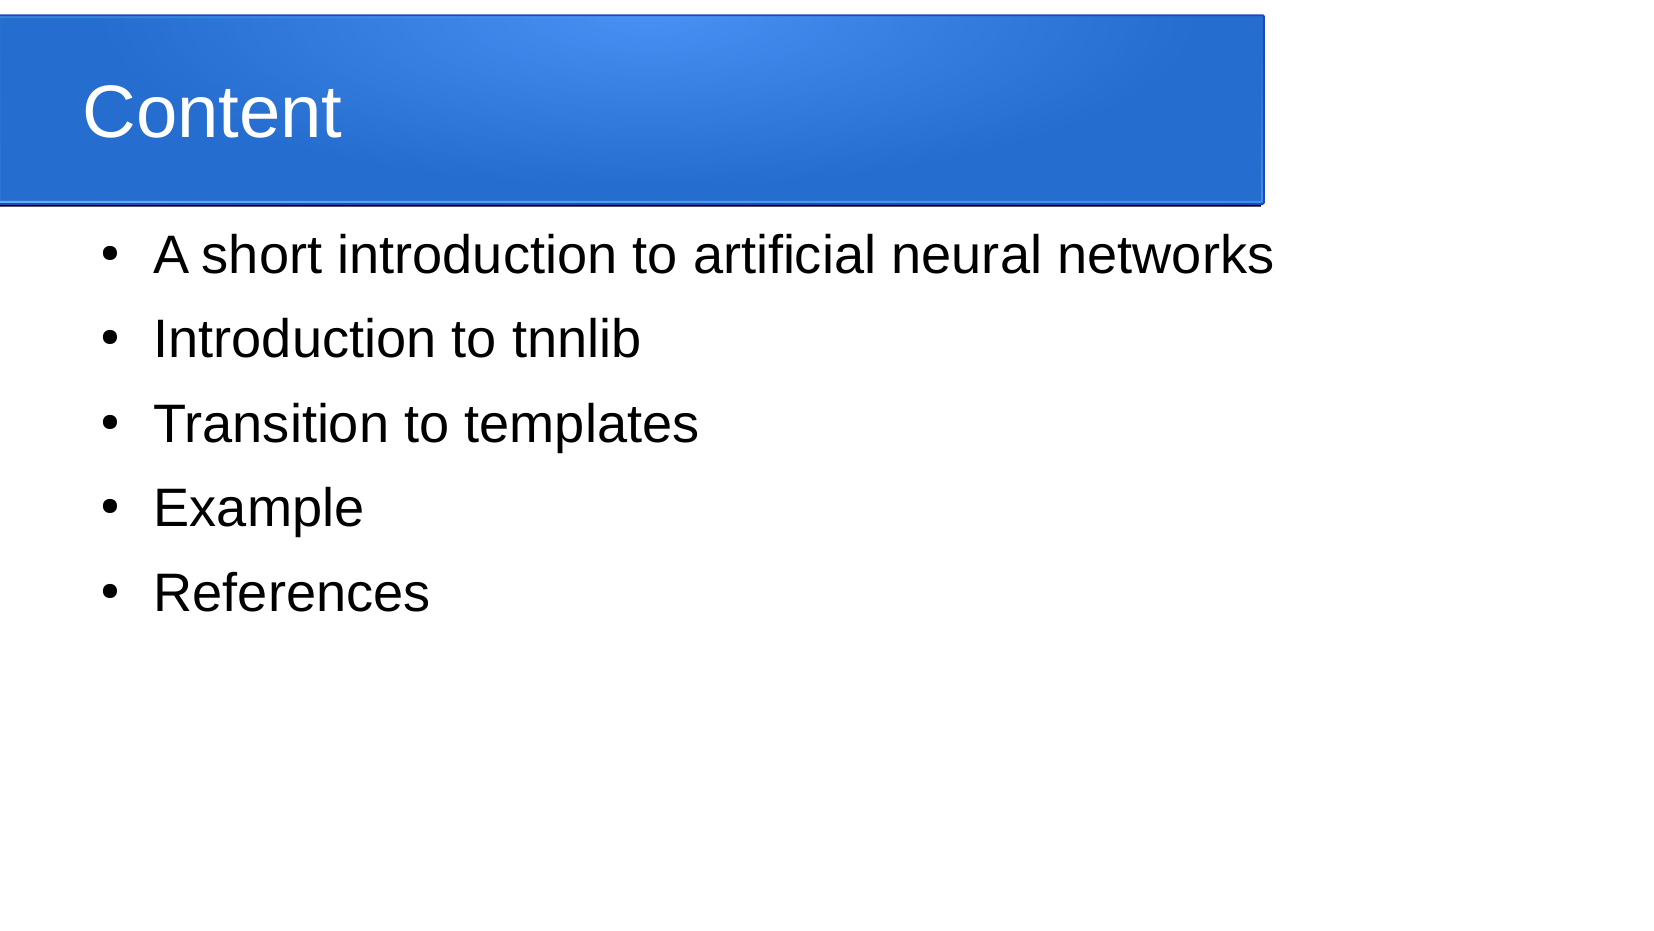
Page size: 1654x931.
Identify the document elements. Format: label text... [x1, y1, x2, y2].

title Content [82, 35, 1235, 189]
list A short introduction to artificial neural networks Introduction to tnnlib Transition to templates Example References [82, 224, 1571, 764]
